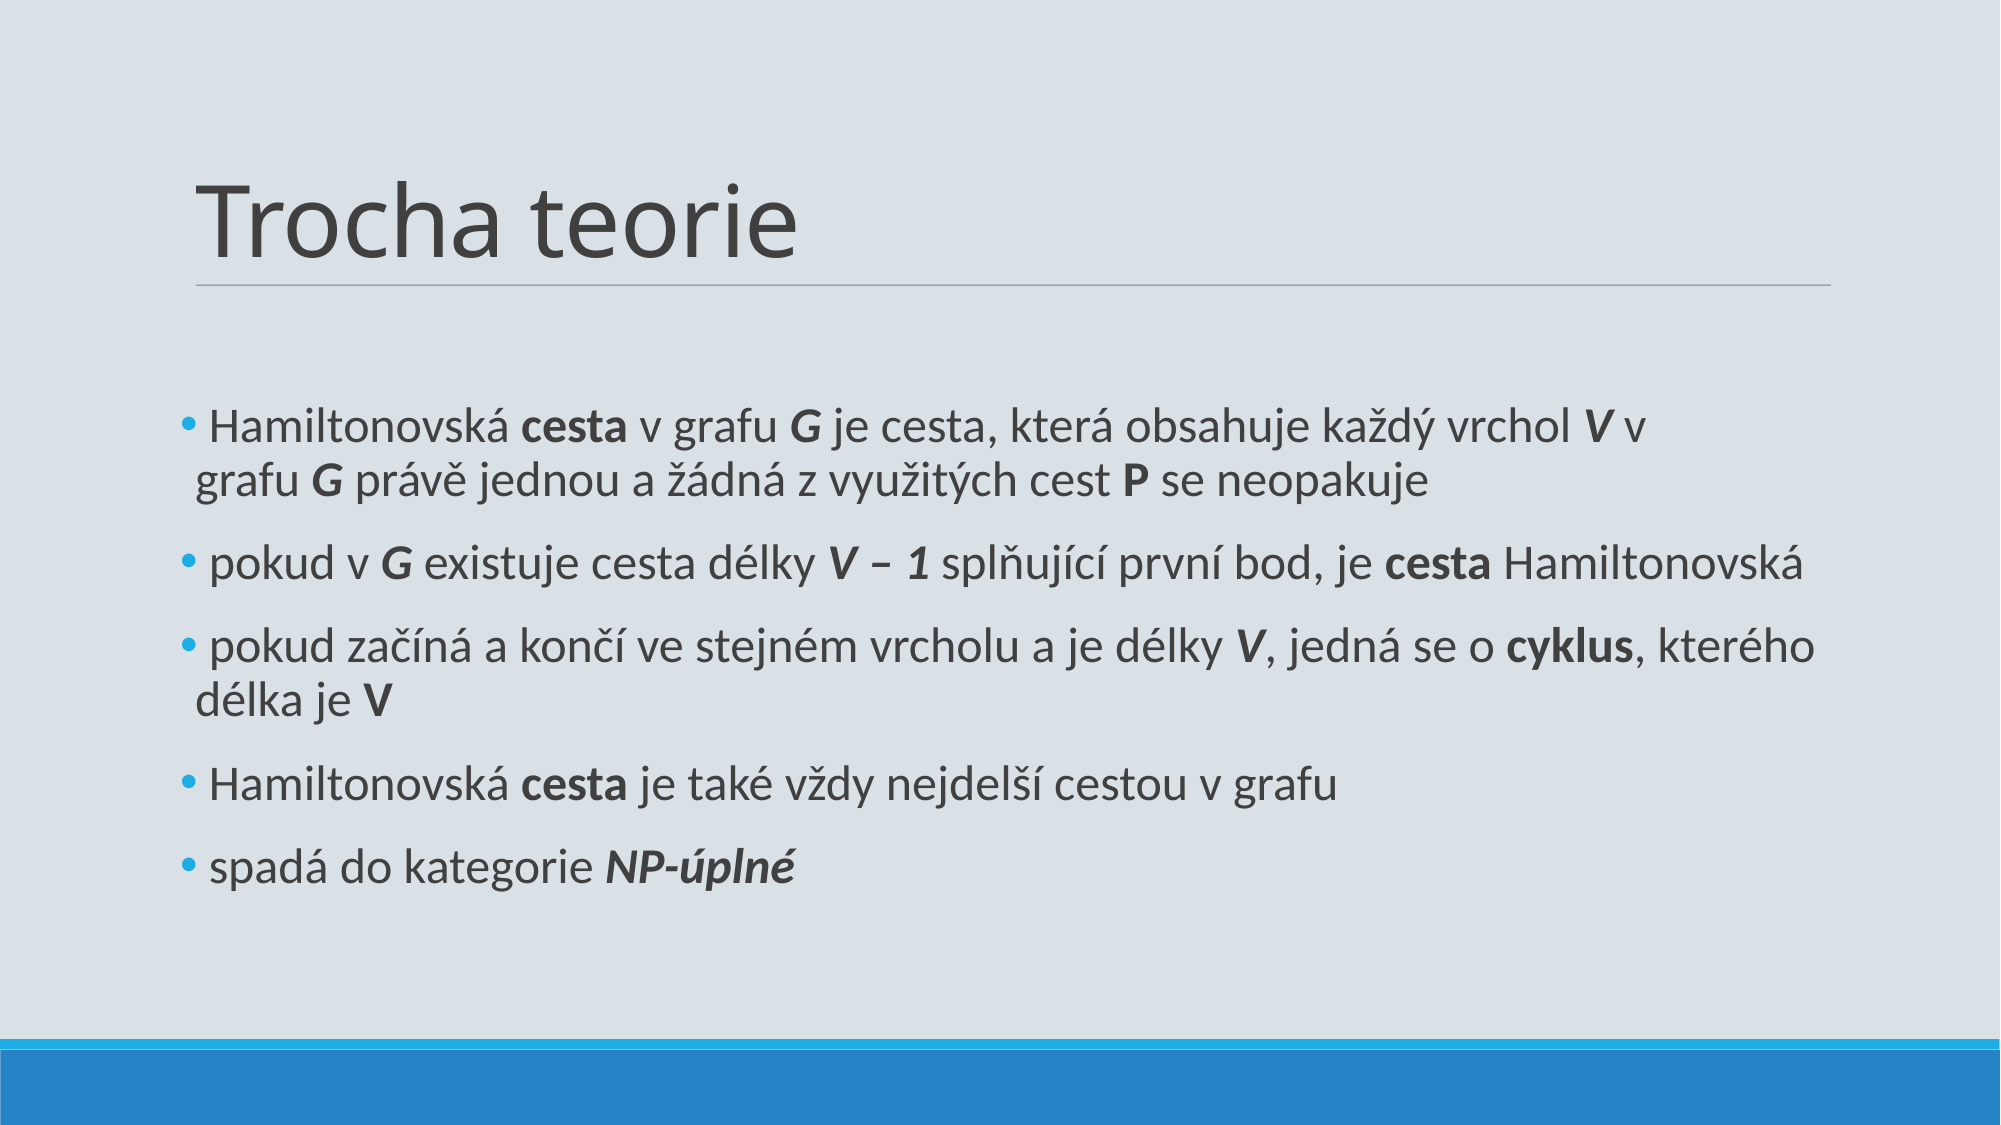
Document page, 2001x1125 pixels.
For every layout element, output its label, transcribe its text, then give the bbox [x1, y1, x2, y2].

title Trocha teorie [180, 47, 1830, 285]
list Hamiltonovská cesta v grafu G je cesta, která obsahuje každý vrchol V v grafu G právě jednou a žádná z využitých cest P se neopakuje pokud v G existuje cesta délky V – 1 splňující první bod, je cesta Hamiltonovská pokud začíná a končí ve stejném vrcholu a je délky V, jedná se o cyklus, kterého délka je V Hamiltonovská cesta je také vždy nejdelší cestou v grafu spadá do kategorie NP-úplné [180, 302, 1830, 963]
